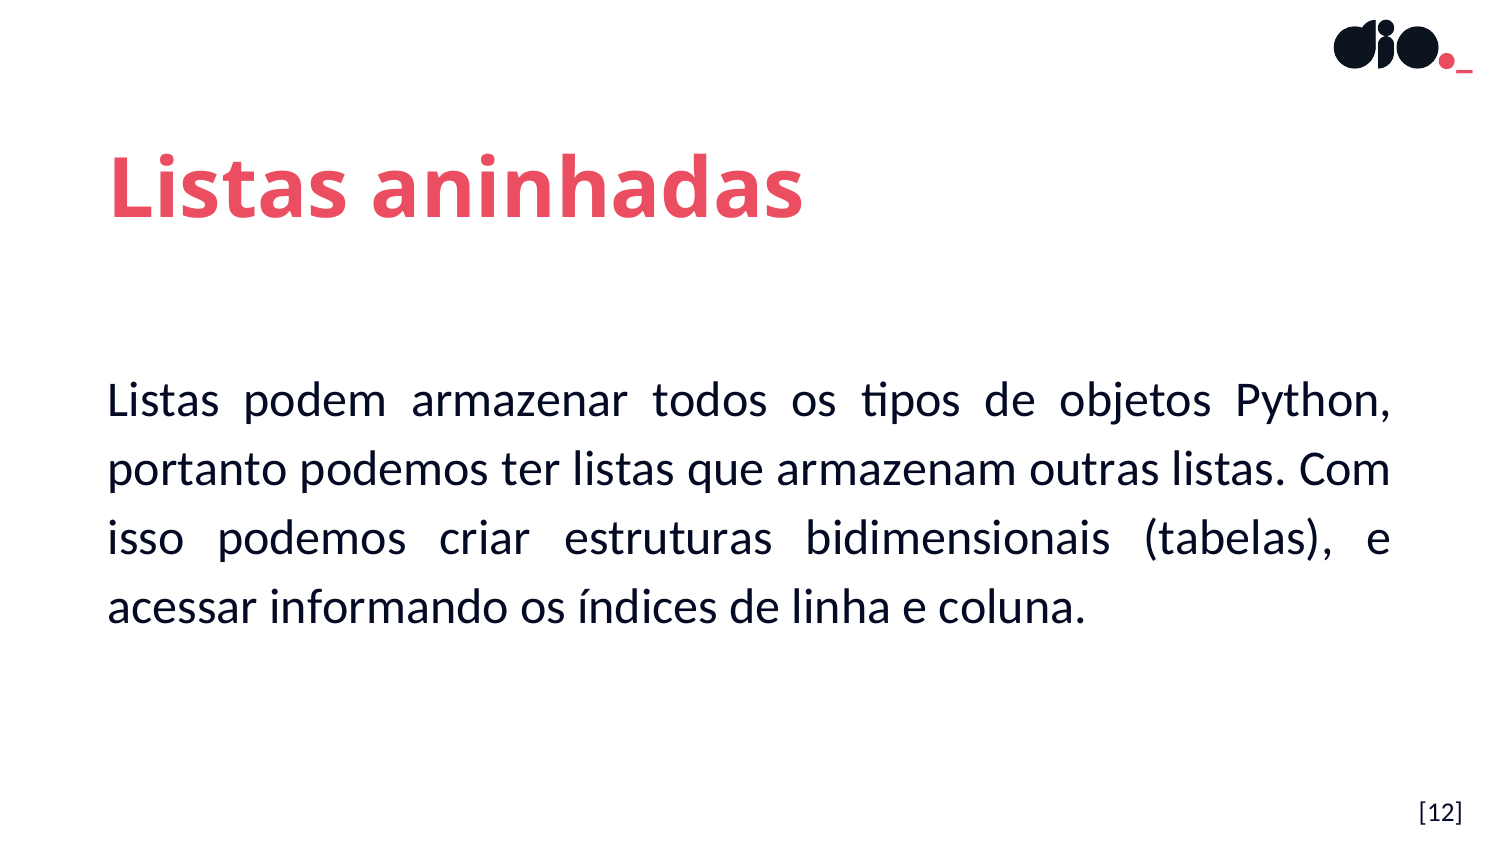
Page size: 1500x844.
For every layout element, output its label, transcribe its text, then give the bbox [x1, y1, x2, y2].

text_box Listas podem armazenar todos os tipos de objetos Python, portanto podemos ter listas que armazenam outras listas. Com isso podemos criar estruturas bidimensionais (tabelas), e acessar informando os índices de linha e coluna. [92, 243, 1408, 749]
text_box [] [1403, 779, 1494, 844]
text_box Listas aninhadas [92, 104, 1408, 243]
